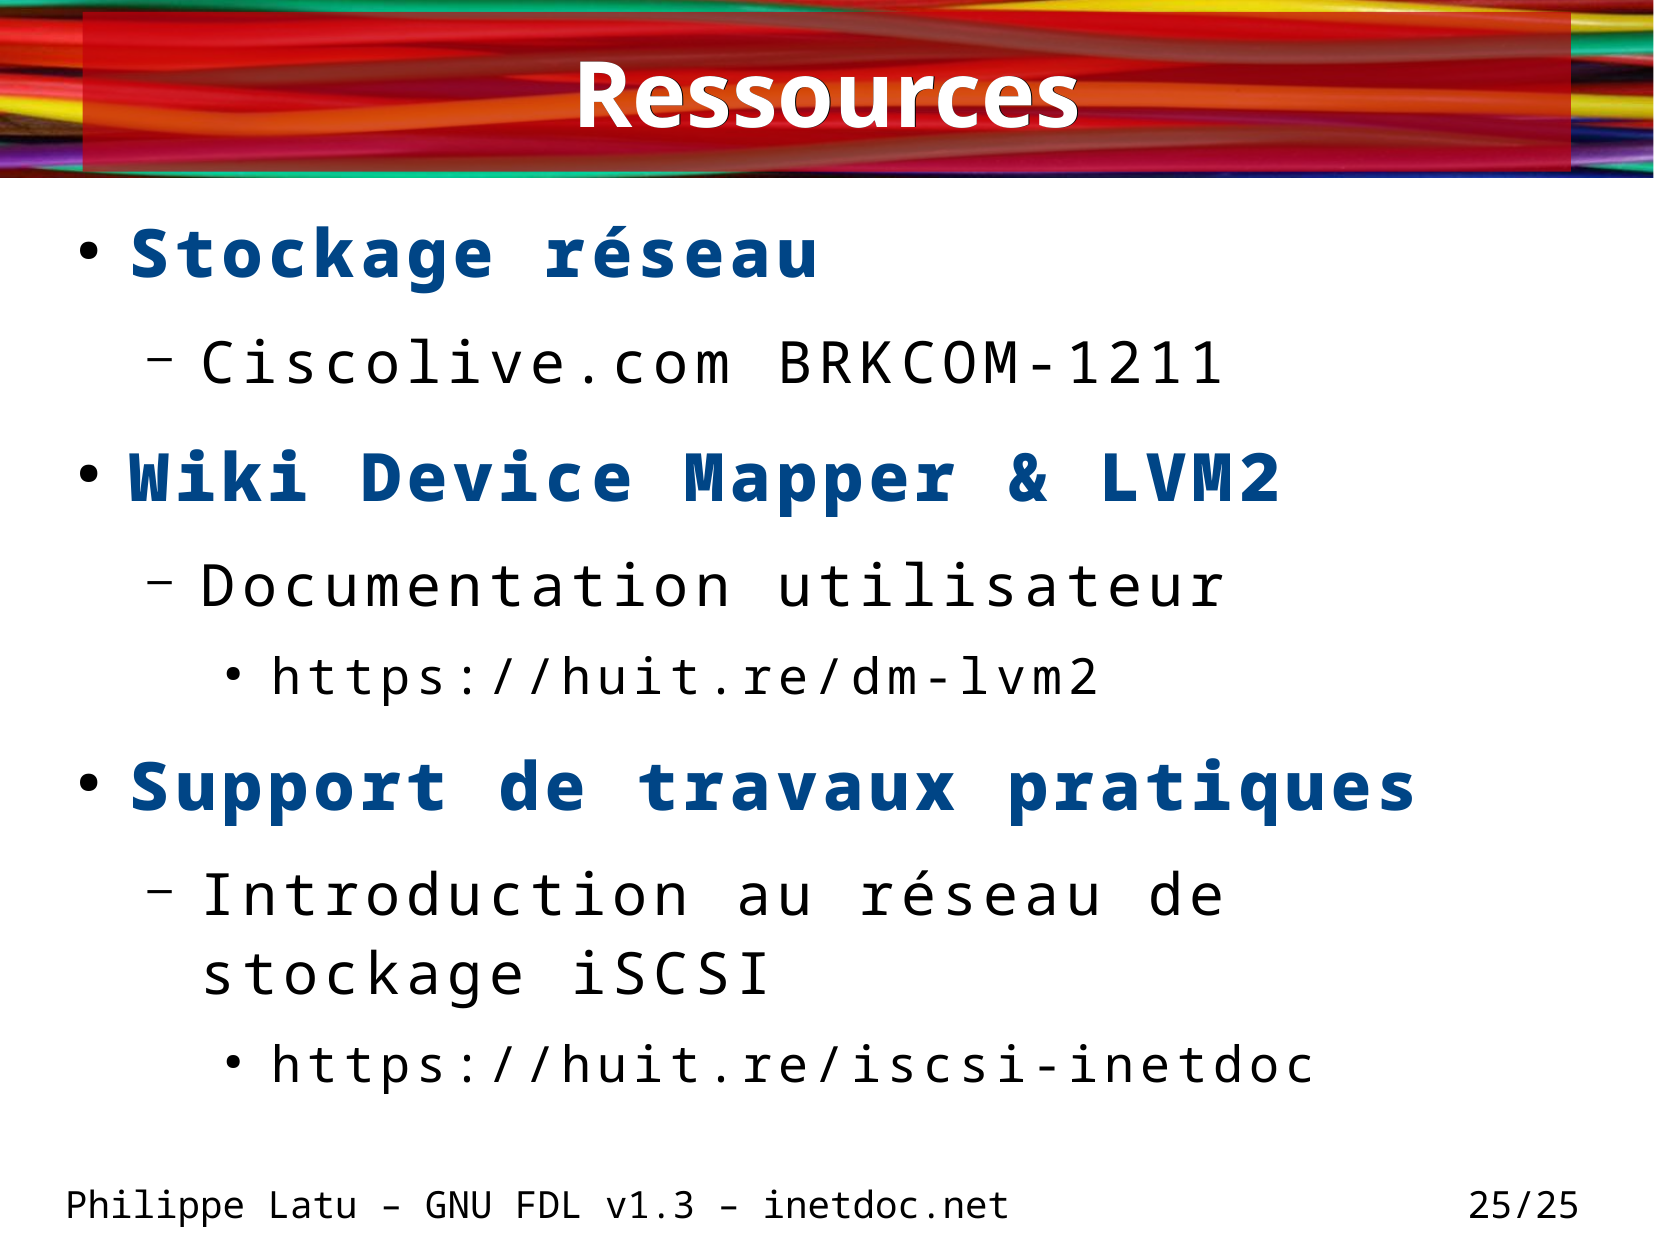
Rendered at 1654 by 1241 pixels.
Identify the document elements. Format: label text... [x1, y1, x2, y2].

title Ressources [82, 11, 1571, 172]
list Stockage réseau Ciscolive.com BRKCOM-1211 Wiki Device Mapper & LVM2 Documentation utilisateur https://huit.re/dm-lvm2 Support de travaux pratiques Introduction au réseau de stockage iSCSI https://huit.re/iscsi-inetdoc [59, 206, 1548, 1099]
text_box Philippe Latu – GNU FDL v1.3 – inetdoc.net <numéro>/25 [59, 1133, 1595, 1237]
picture [0, 0, 1654, 178]
